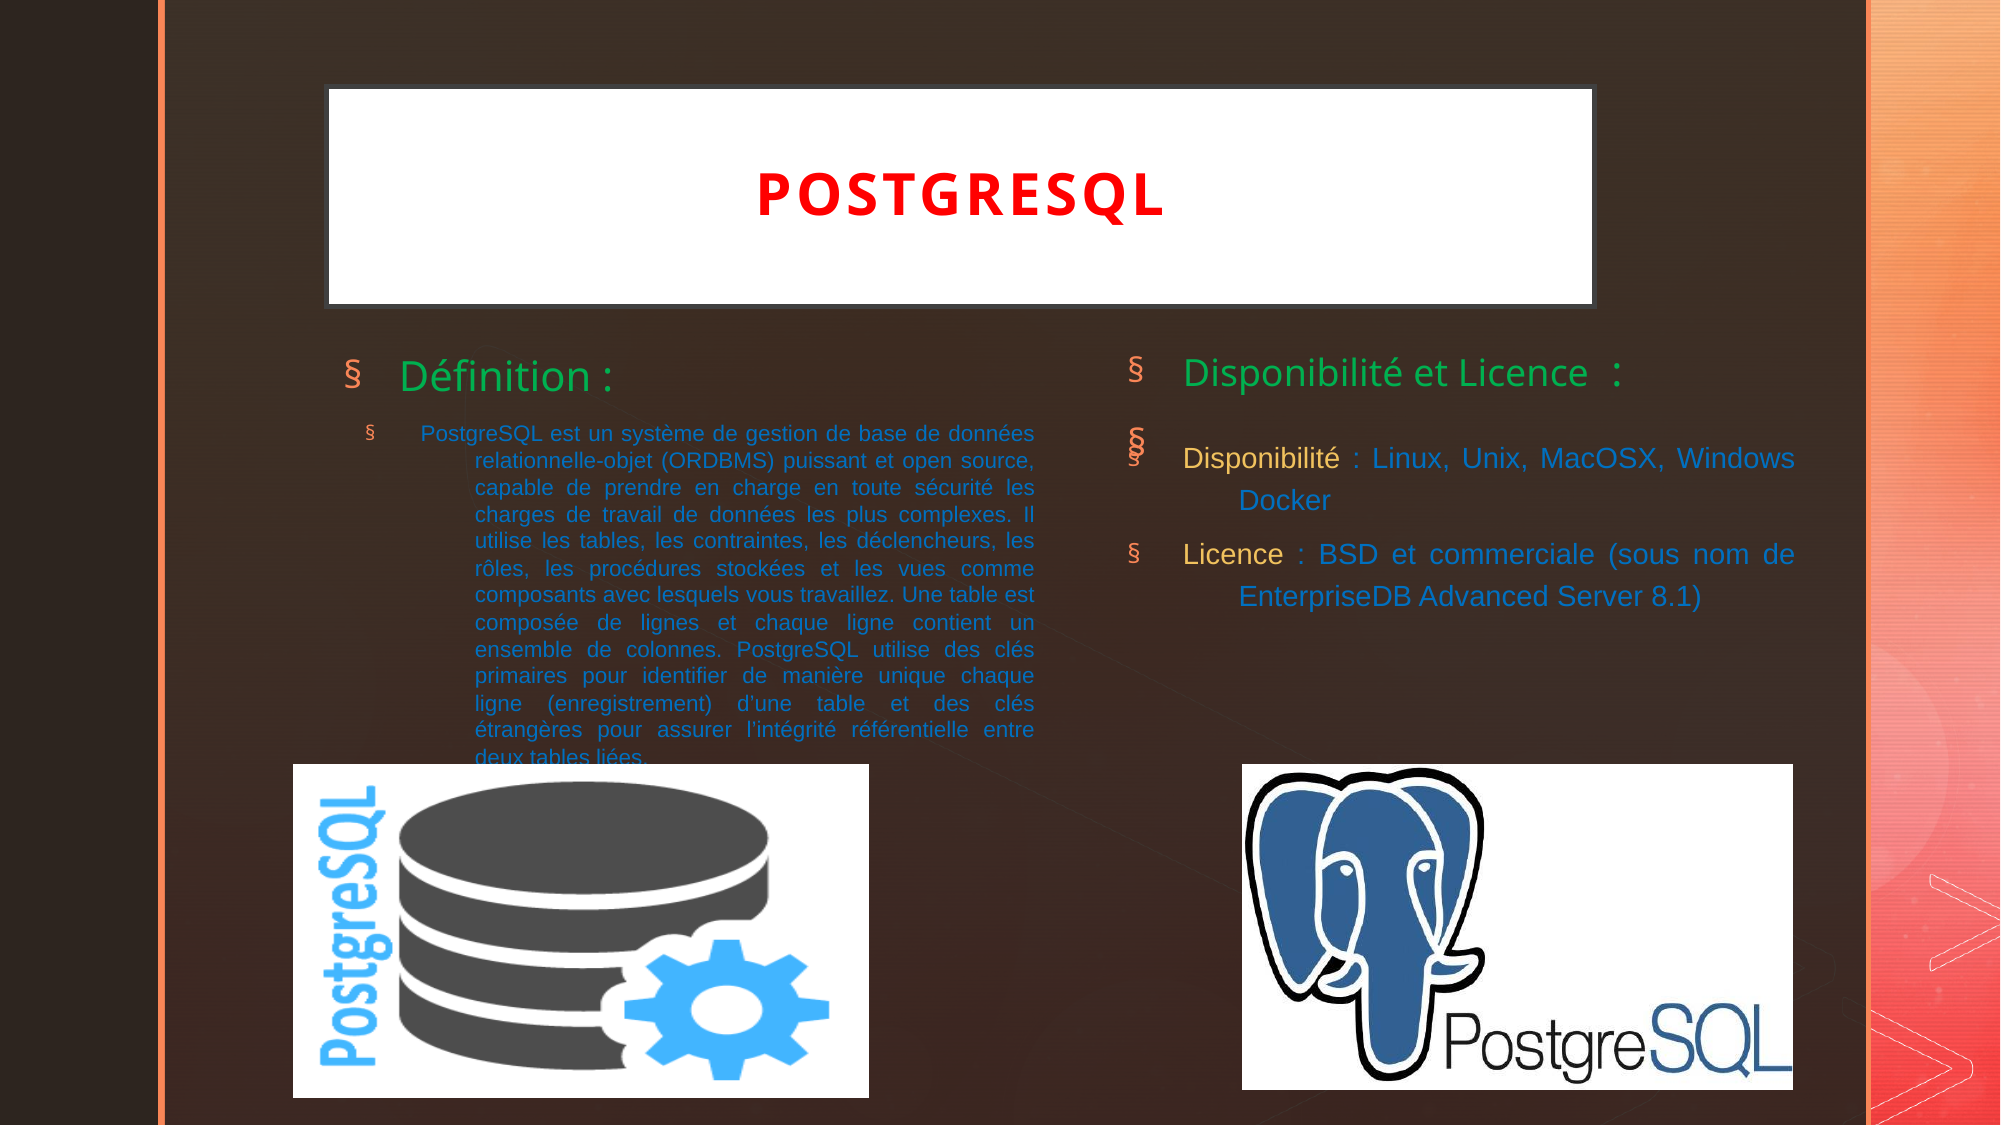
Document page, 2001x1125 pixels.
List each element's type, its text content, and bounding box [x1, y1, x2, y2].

text_box PostgreSQL est un système de gestion de base de données relationnelle-objet (ORDBMS) puissant et open source, capable de prendre en charge en toute sécurité les charges de travail de données les plus complexes. Il utilise les tables, les contraintes, les déclencheurs, les rôles, les procédures stockées et les vues comme composants avec lesquels vous travaillez. Une table est composée de lignes et chaque ligne contient un ensemble de colonnes. PostgreSQL utilise des clés primaires pour identifier de manière unique chaque ligne (enregistrement) d’une table et des clés étrangères pour assurer l’intégrité référentielle entre deux tables liées. [349, 411, 1050, 779]
text_box postgreSQL [326, 86, 1595, 307]
text_box Disponibilité : Linux, Unix, MacOSX, Windows Docker Licence : BSD et commerciale (sous nom de EnterpriseDB Advanced Server 8.1) [1110, 424, 1811, 765]
picture [1242, 764, 1793, 1090]
picture [293, 764, 869, 1098]
text_box Définition : [326, 332, 1027, 448]
text_box Disponibilité et Licence : [1110, 327, 1811, 424]
